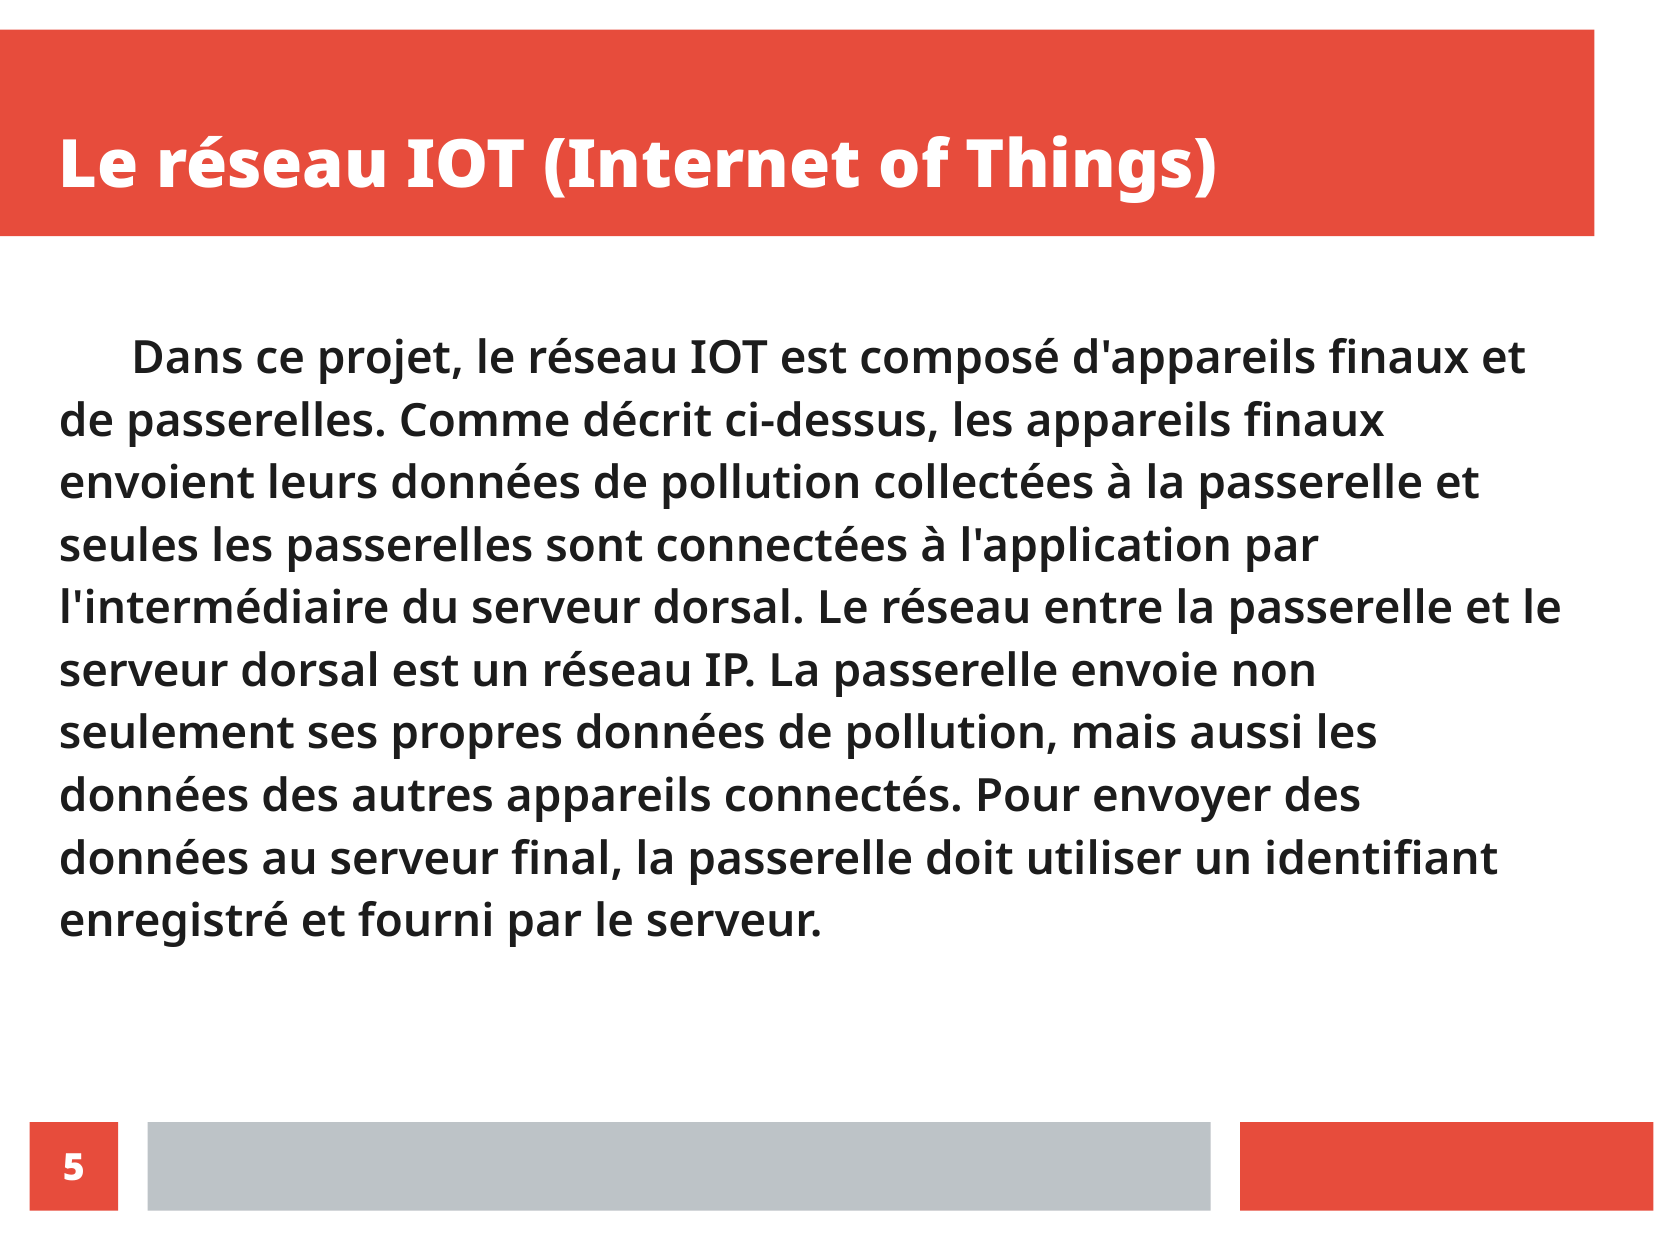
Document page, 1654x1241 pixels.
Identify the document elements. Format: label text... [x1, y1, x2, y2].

title Le réseau IOT (Internet of Things) [59, 59, 1595, 207]
list Dans ce projet, le réseau IOT est composé d'appareils finaux et de passerelles. Comme décrit ci-dessus, les appareils finaux envoient leurs données de pollution collectées à la passerelle et seules les passerelles sont connectées à l'application par l'intermédiaire du serveur dorsal. Le réseau entre la passerelle et le serveur dorsal est un réseau IP. La passerelle envoie non seulement ses propres données de pollution, mais aussi les données des autres appareils connectés. Pour envoyer des données au serveur final, la passerelle doit utiliser un identifiant enregistré et fourni par le serveur. [59, 324, 1565, 1093]
